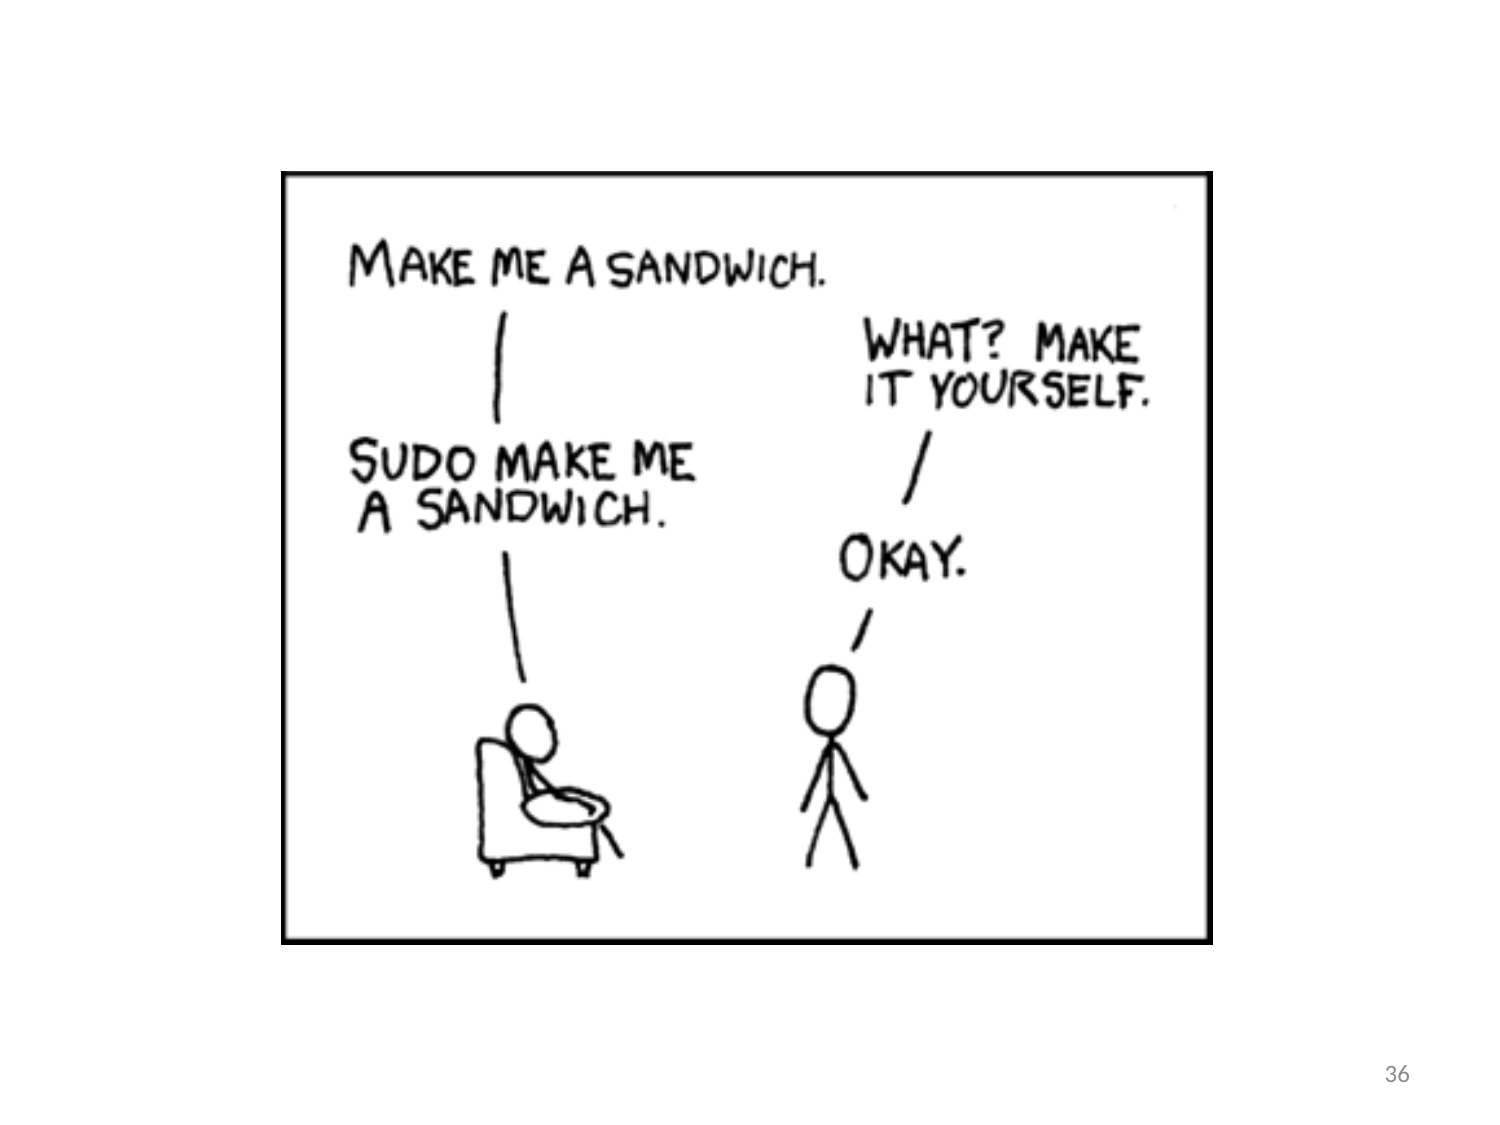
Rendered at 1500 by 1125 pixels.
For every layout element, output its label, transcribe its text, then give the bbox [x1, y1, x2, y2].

picture [281, 171, 1213, 945]
slide_number <number> [1074, 1042, 1425, 1103]
